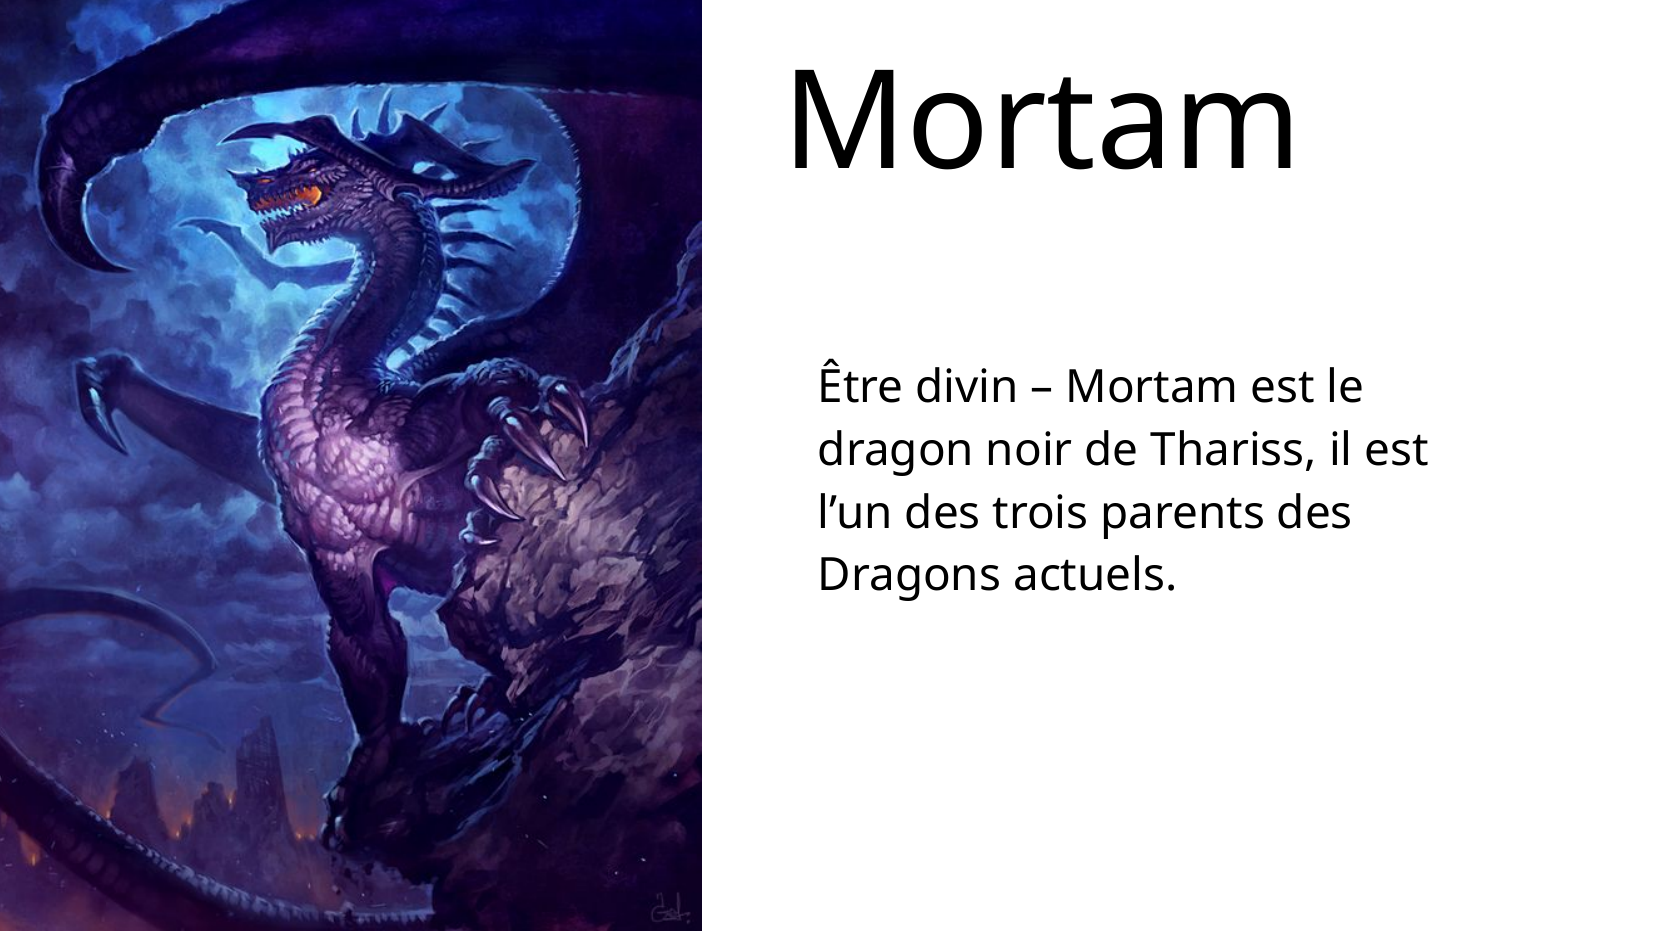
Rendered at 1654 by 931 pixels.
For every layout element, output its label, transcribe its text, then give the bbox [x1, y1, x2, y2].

text_box Être divin – Mortam est le dragon noir de Thariss, il est l’un des trois parents des Dragons actuels. [803, 346, 1515, 648]
picture [0, 0, 702, 931]
title Mortam [702, 14, 1571, 216]
